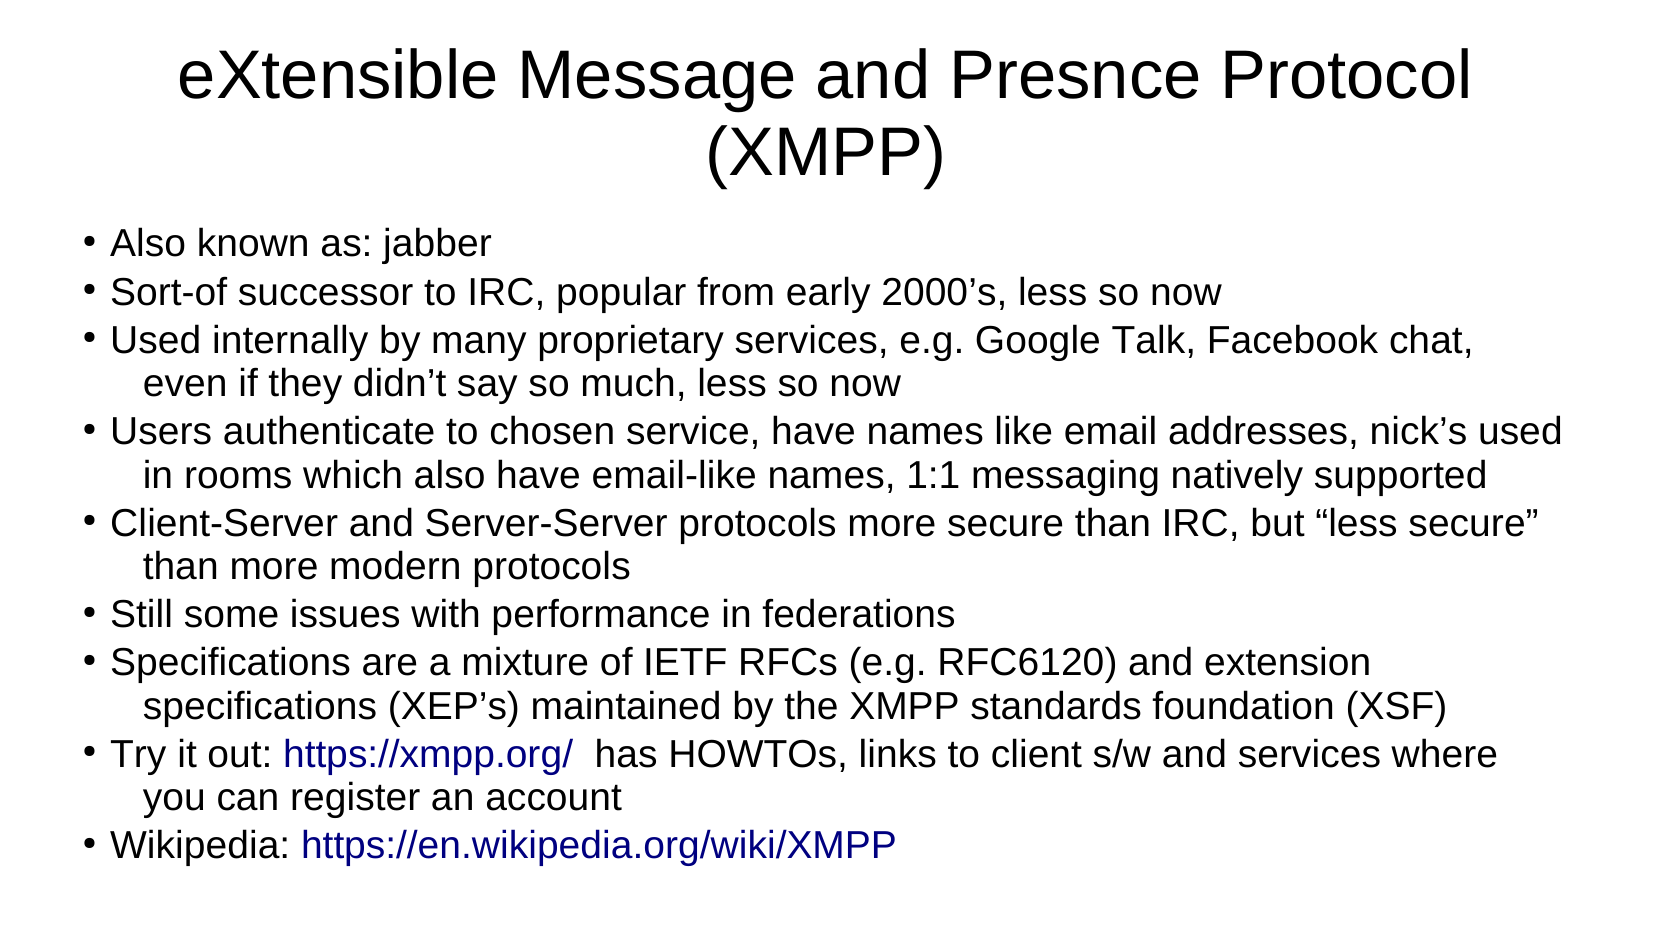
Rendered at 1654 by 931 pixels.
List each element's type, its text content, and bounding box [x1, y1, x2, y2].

title eXtensible Message and Presnce Protocol (XMPP) [82, 37, 1569, 192]
list Also known as: jabber Sort-of successor to IRC, popular from early 2000’s, less so now Used internally by many proprietary services, e.g. Google Talk, Facebook chat, even if they didn’t say so much, less so now Users authenticate to chosen service, have names like email addresses, nick’s used in rooms which also have email-like names, 1:1 messaging natively supported Client-Server and Server-Server protocols more secure than IRC, but “less secure” than more modern protocols Still some issues with performance in federations Specifications are a mixture of IETF RFCs (e.g. RFC6120) and extension specifications (XEP’s) maintained by the XMPP standards foundation (XSF) Try it out: https://xmpp.org/ has HOWTOs, links to client s/w and services where you can register an account Wikipedia: https://en.wikipedia.org/wiki/XMPP [82, 217, 1569, 908]
